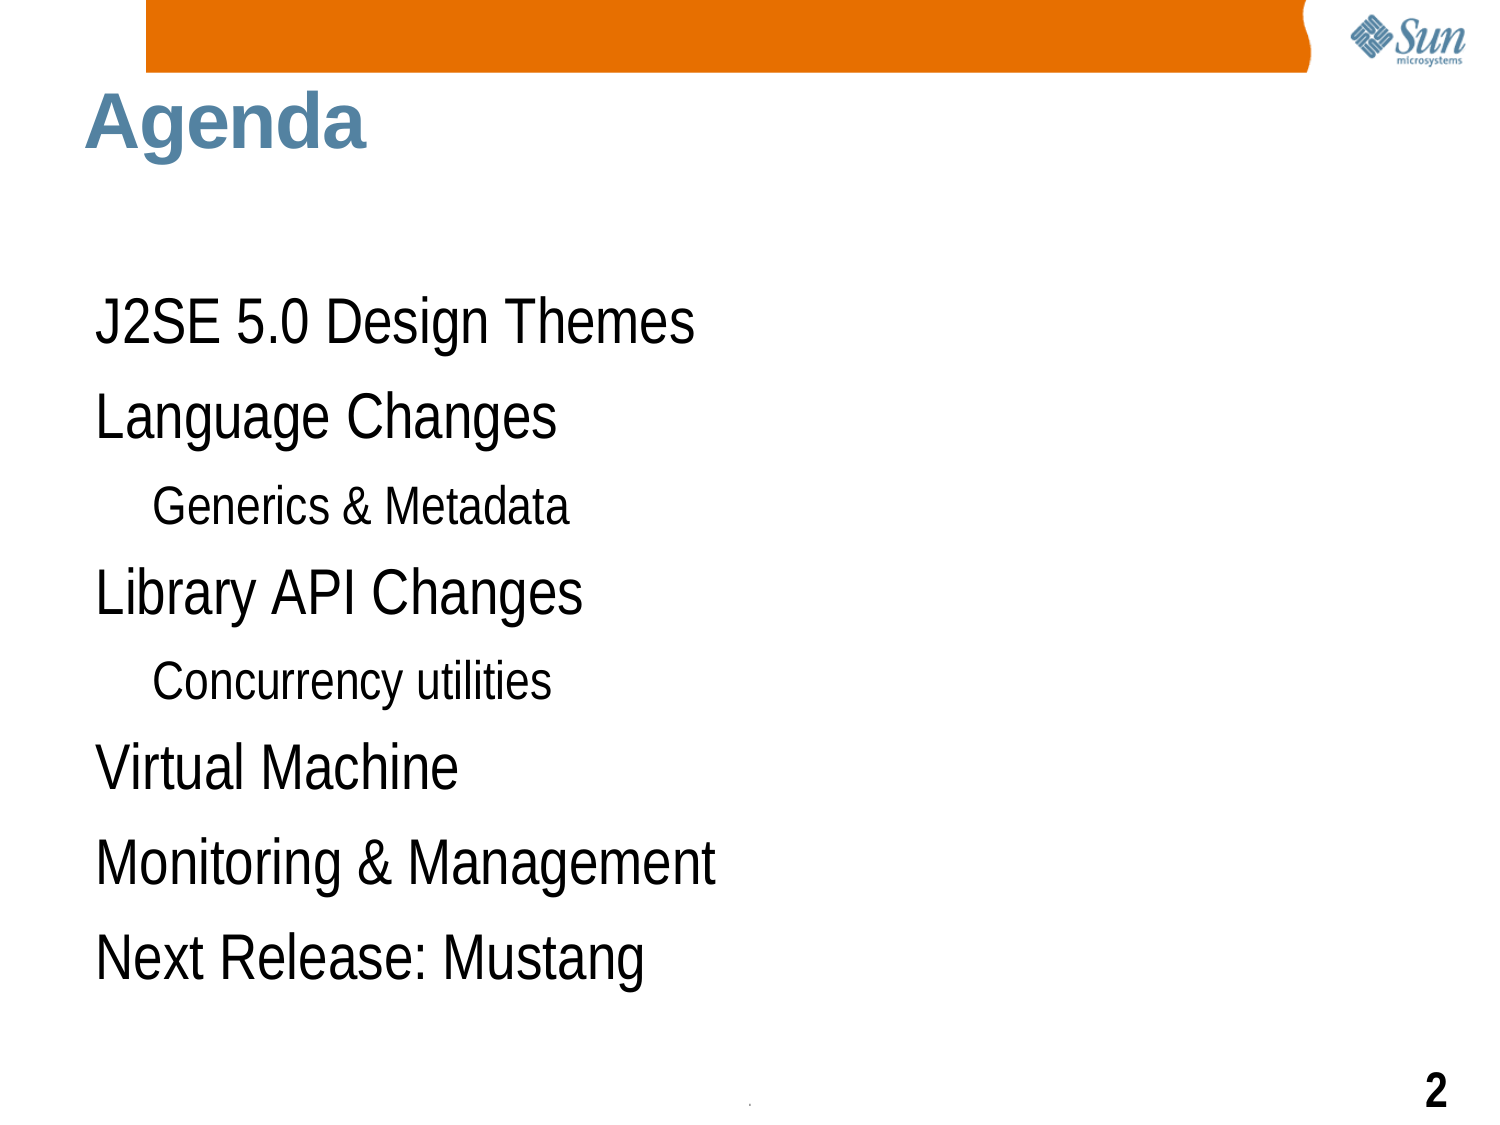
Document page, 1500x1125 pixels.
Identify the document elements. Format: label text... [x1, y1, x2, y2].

title Agenda [83, 84, 1446, 227]
list J2SE 5.0 Design Themes Language Changes Generics & Metadata Library API Changes Concurrency utilities Virtual Machine Monitoring & Management Next Release: Mustang [76, 283, 1358, 1081]
picture [146, 0, 1500, 75]
